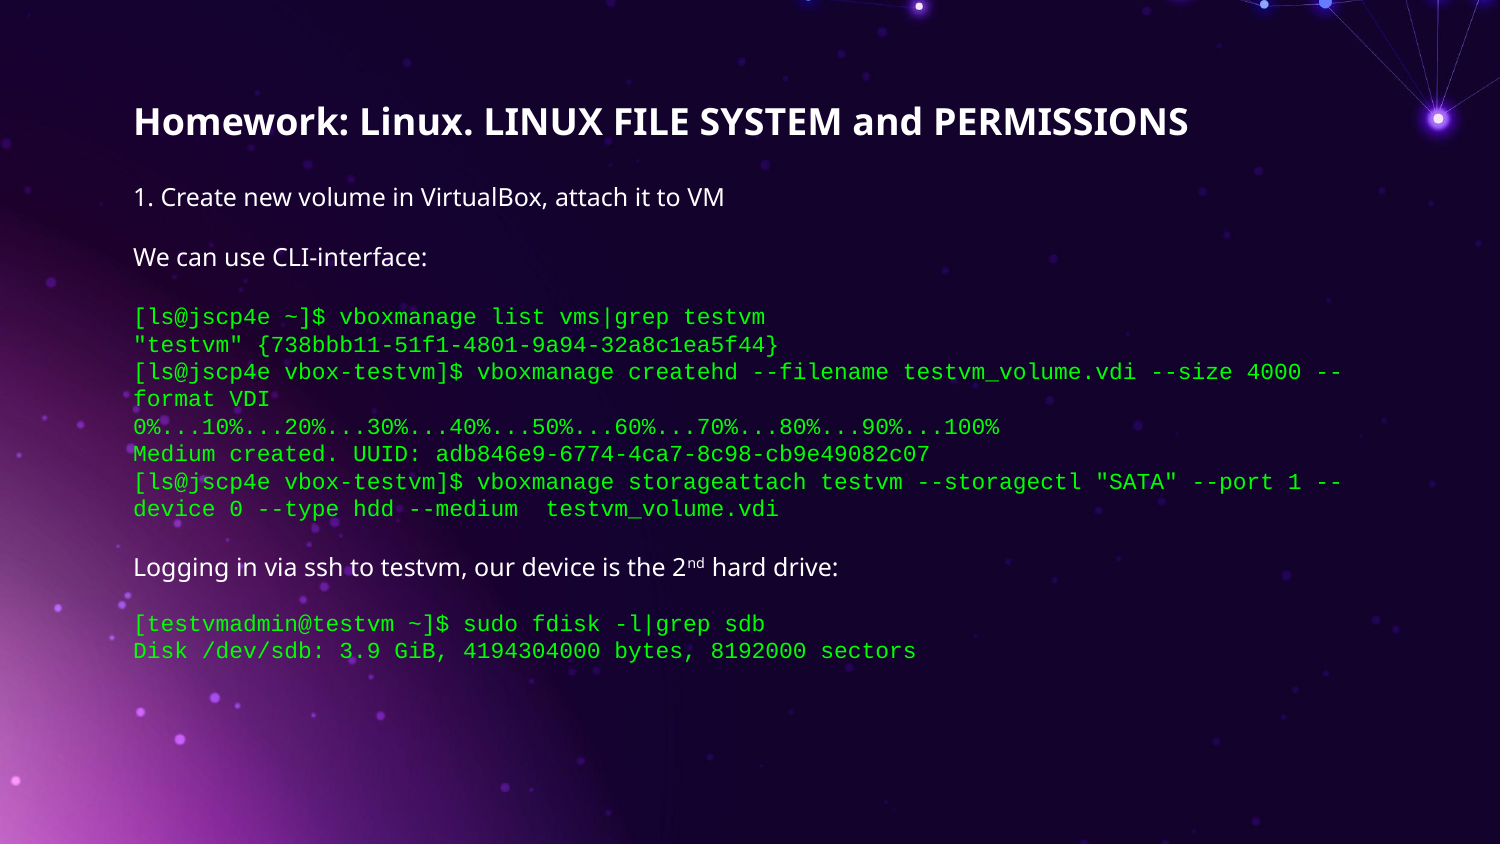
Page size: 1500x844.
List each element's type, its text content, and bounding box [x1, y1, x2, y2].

title Homework: Linux. LINUX FILE SYSTEM and PERMISSIONS [118, 72, 1382, 166]
list 1. Create new volume in VirtualBox, attach it to VM We can use CLI-interface: [ls@jscp4e ~]$ vboxmanage list vms|grep testvm "testvm" {738bbb11-51f1-4801-9a94-32a8c1ea5f44} [ls@jscp4e vbox-testvm]$ vboxmanage createhd --filename testvm_volume.vdi --size 4000 --format VDI 0%...10%...20%...30%...40%...50%...60%...70%...80%...90%...100% Medium created. UUID: adb846e9-6774-4ca7-8c98-cb9e49082c07 [ls@jscp4e vbox-testvm]$ vboxmanage storageattach testvm --storagectl "SATA" --port 1 --device 0 --type hdd --medium testvm_volume.vdi Logging in via ssh to testvm, our device is the 2nd hard drive: [testvmadmin@testvm ~]$ sudo fdisk -l|grep sdb Disk /dev/sdb: 3.9 GiB, 4194304000 bytes, 8192000 sectors [118, 166, 1382, 788]
picture [0, 0, 1500, 844]
